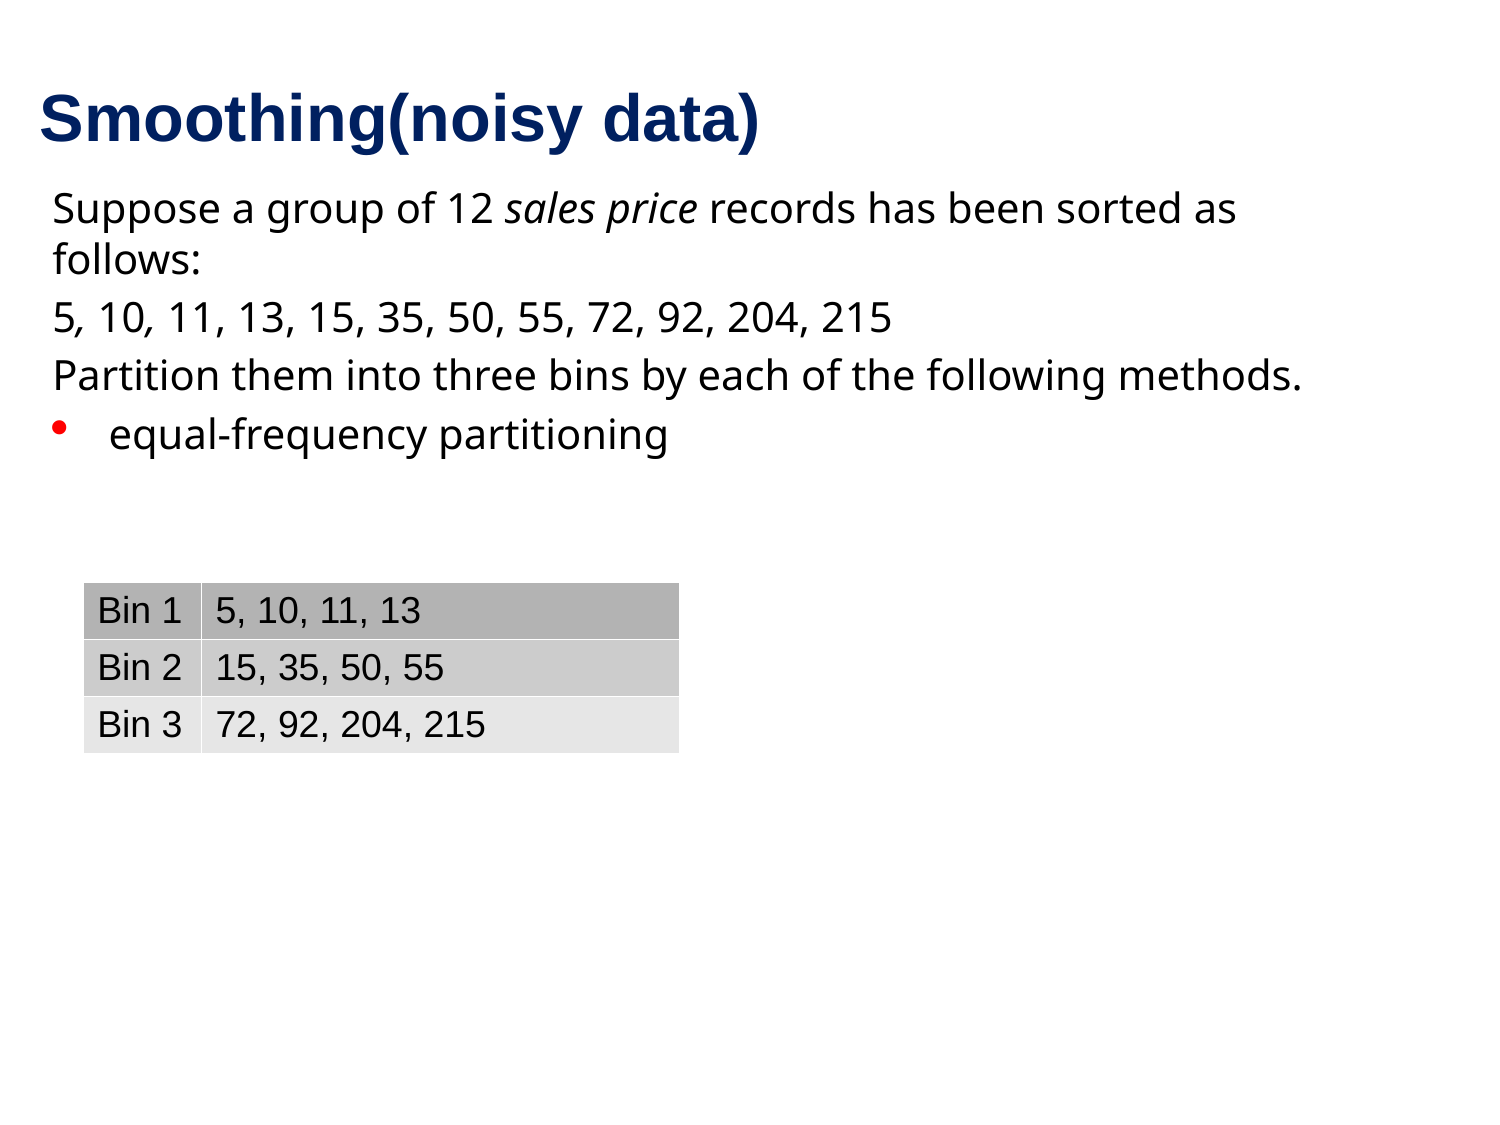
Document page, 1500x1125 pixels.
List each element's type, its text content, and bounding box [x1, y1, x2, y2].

table_cell 15, 35, 50, 55 [202, 640, 679, 696]
table_cell Bin 2 [84, 640, 201, 696]
title Smoothing(noisy data) [24, 24, 1312, 162]
table_header 5, 10, 11, 13 [202, 583, 679, 639]
table_header Bin 1 [84, 583, 201, 639]
table_cell Bin 3 [84, 697, 201, 753]
table_cell 72, 92, 204, 215 [202, 697, 679, 753]
list Suppose a group of 12 sales price records has been sorted as follows: 5, 10, 11, 13, 15, 35, 50, 55, 72, 92, 204, 215 Partition them into three bins by each of the following methods. equal-frequency partitioning [37, 174, 1379, 1087]
